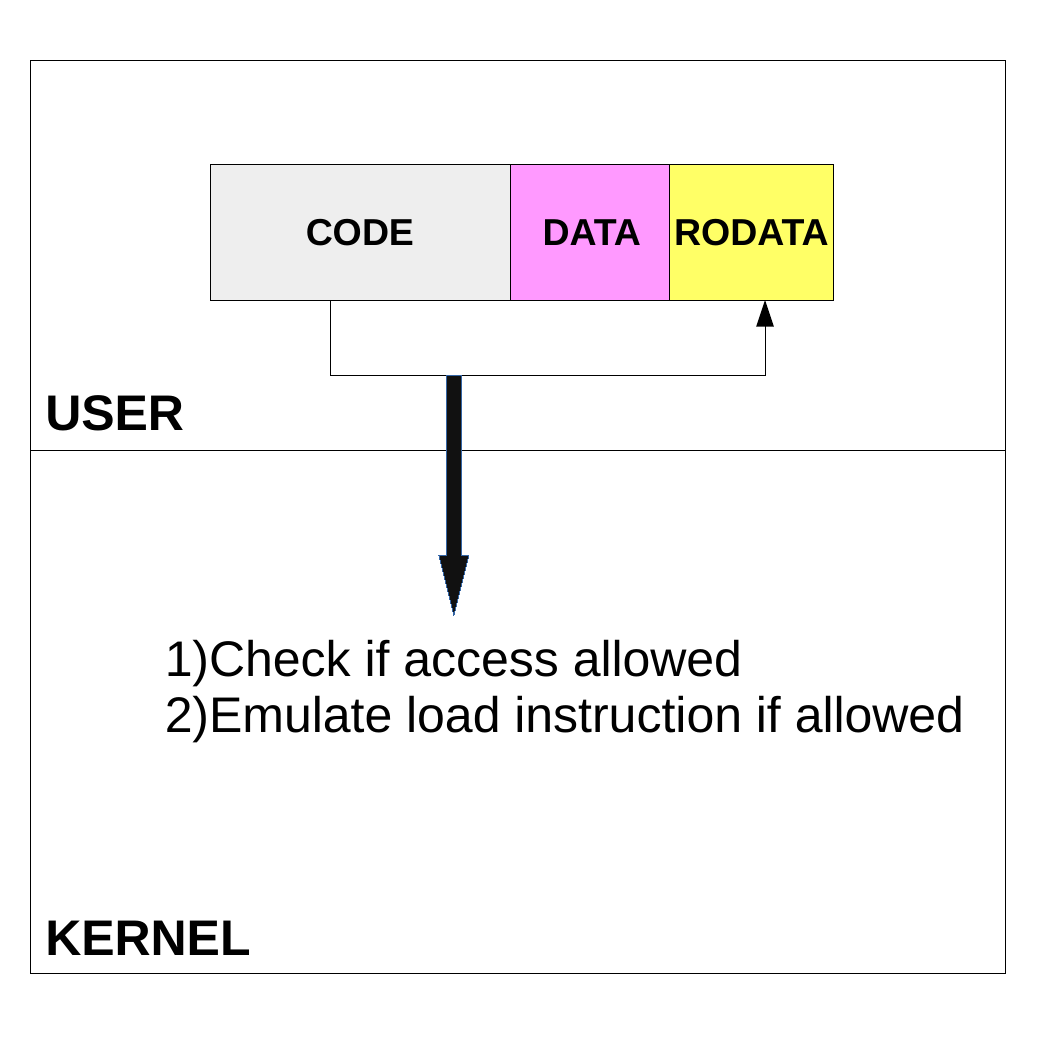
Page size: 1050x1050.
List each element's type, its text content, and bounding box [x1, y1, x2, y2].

text_box RODATA [669, 164, 834, 301]
text_box USER [30, 377, 199, 449]
text_box CODE [210, 164, 510, 301]
text_box DATA [510, 164, 669, 301]
text_box [30, 60, 1006, 974]
text_box Check if access allowed Emulate load instruction if allowed [150, 623, 994, 751]
text_box KERNEL [30, 903, 266, 974]
